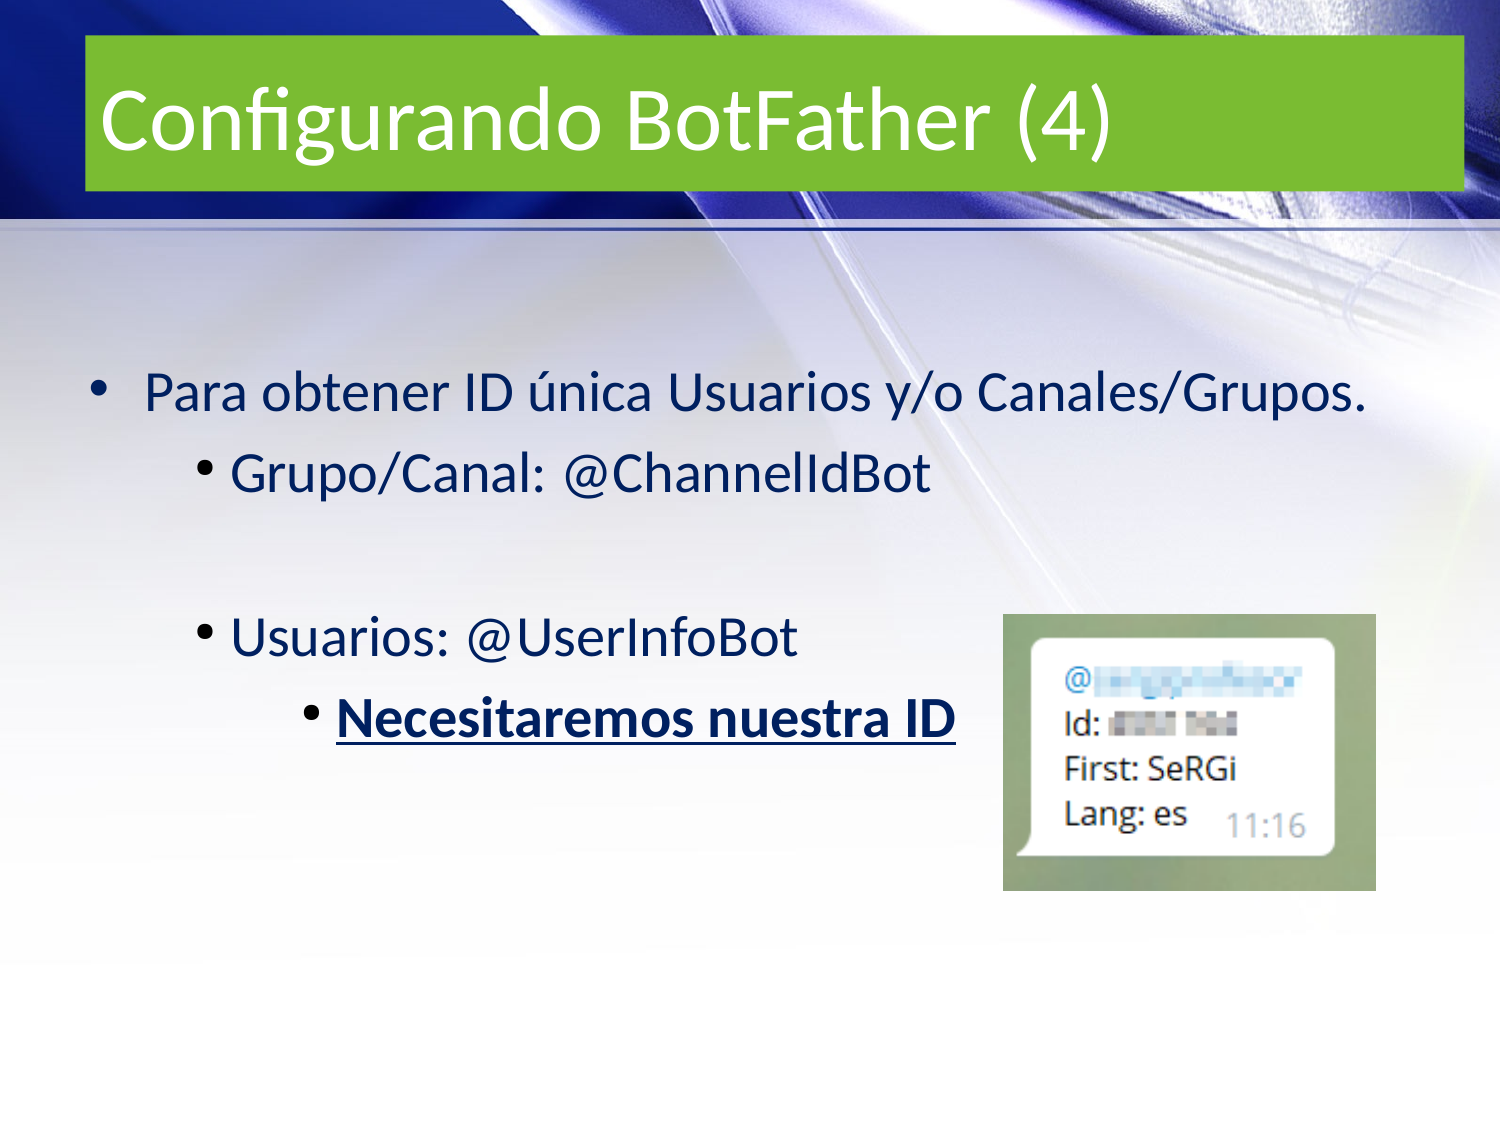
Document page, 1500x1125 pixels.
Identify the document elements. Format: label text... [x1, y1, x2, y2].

picture [0, 0, 1500, 1125]
text_box Para obtener ID única Usuarios y/o Canales/Grupos. Grupo/Canal: @ChannelIdBot Usuarios: @UserInfoBot Necesitaremos nuestra ID [73, 345, 1424, 989]
text_box Configurando BotFather (4) [85, 35, 1465, 192]
